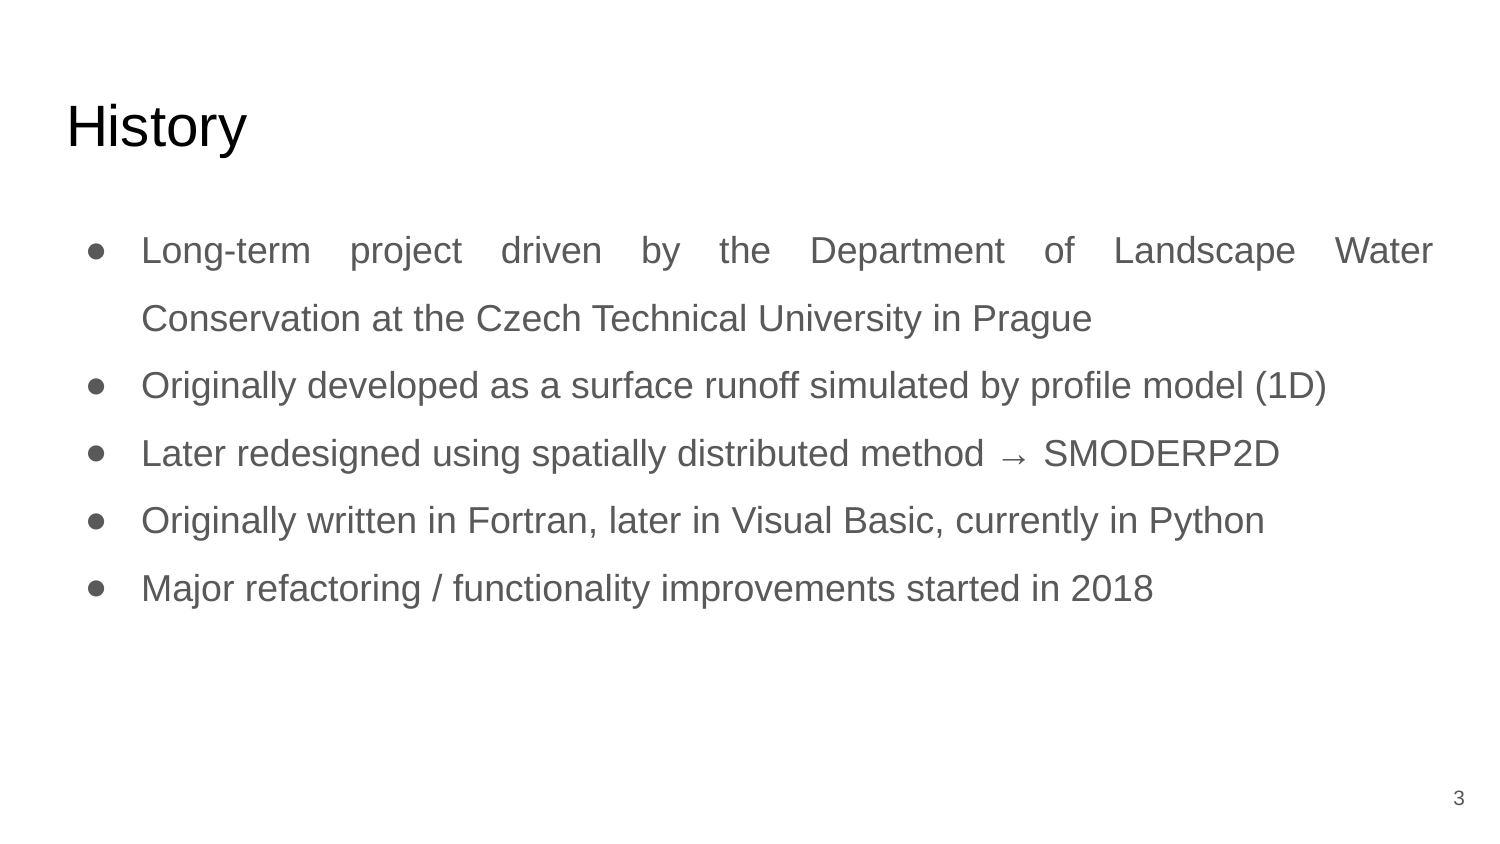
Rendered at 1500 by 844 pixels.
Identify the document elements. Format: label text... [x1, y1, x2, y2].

title History [51, 72, 1449, 167]
list Long-term project driven by the Department of Landscape Water Conservation at the Czech Technical University in Prague Originally developed as a surface runoff simulated by profile model (1D) Later redesigned using spatially distributed method → SMODERP2D Originally written in Fortran, later in Visual Basic, currently in Python Major refactoring / functionality improvements started in 2018 [51, 189, 1449, 750]
slide_number <number> [1389, 764, 1480, 830]
